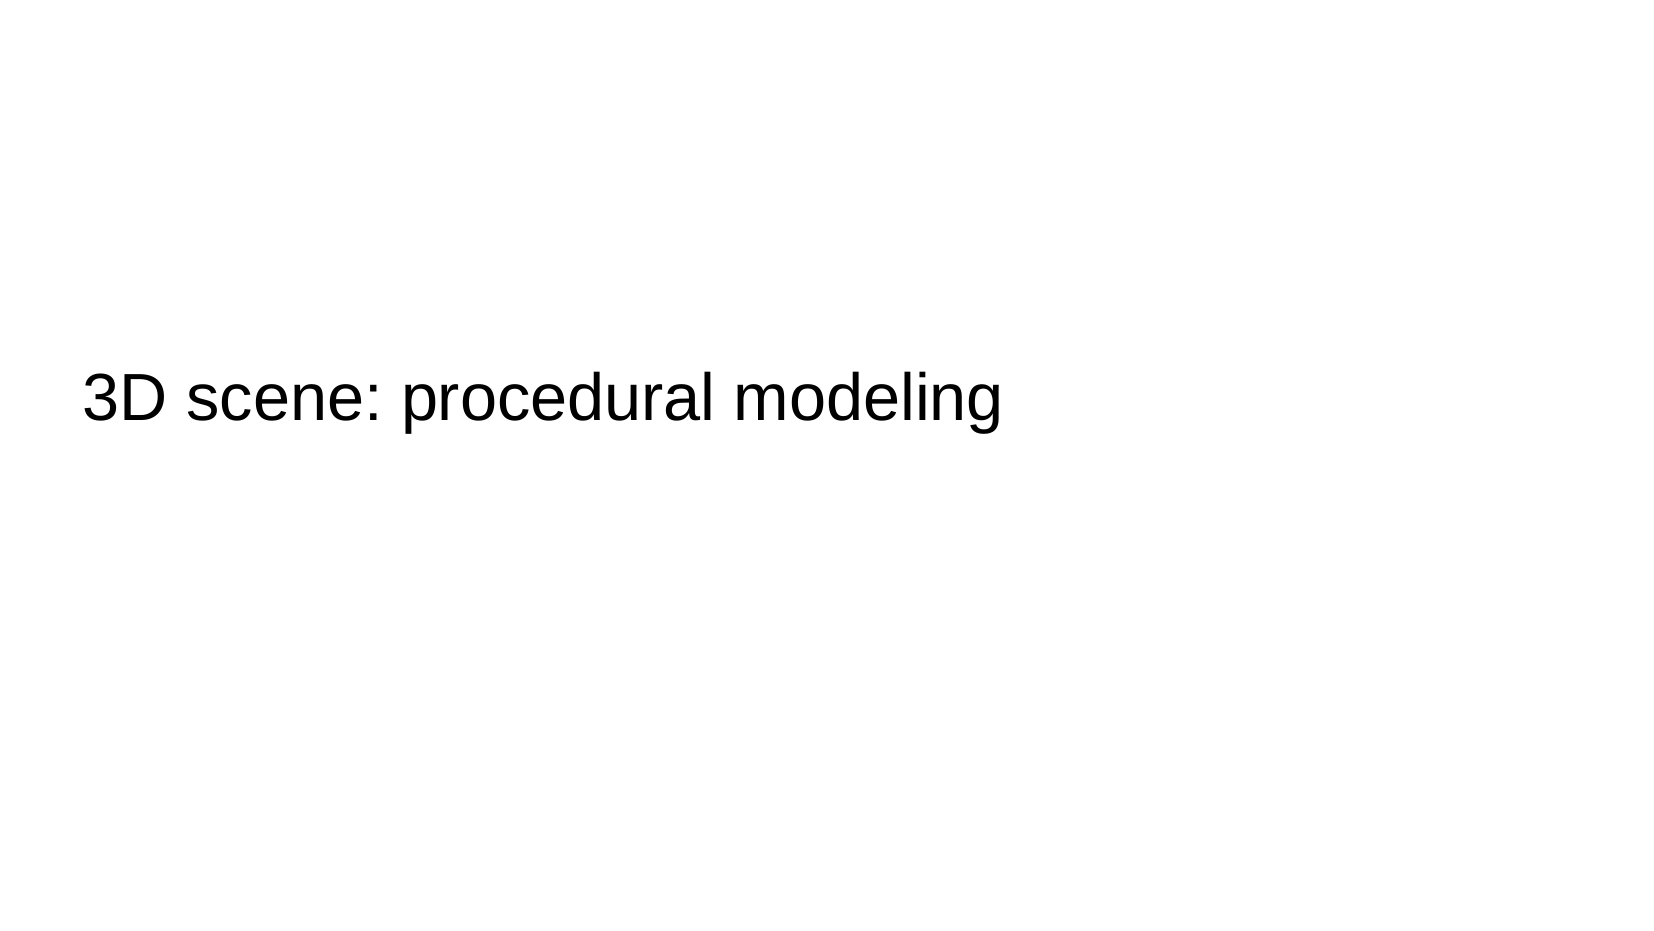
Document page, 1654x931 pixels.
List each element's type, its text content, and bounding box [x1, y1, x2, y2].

subtitle 3D scene: procedural modeling [82, 37, 1571, 757]
